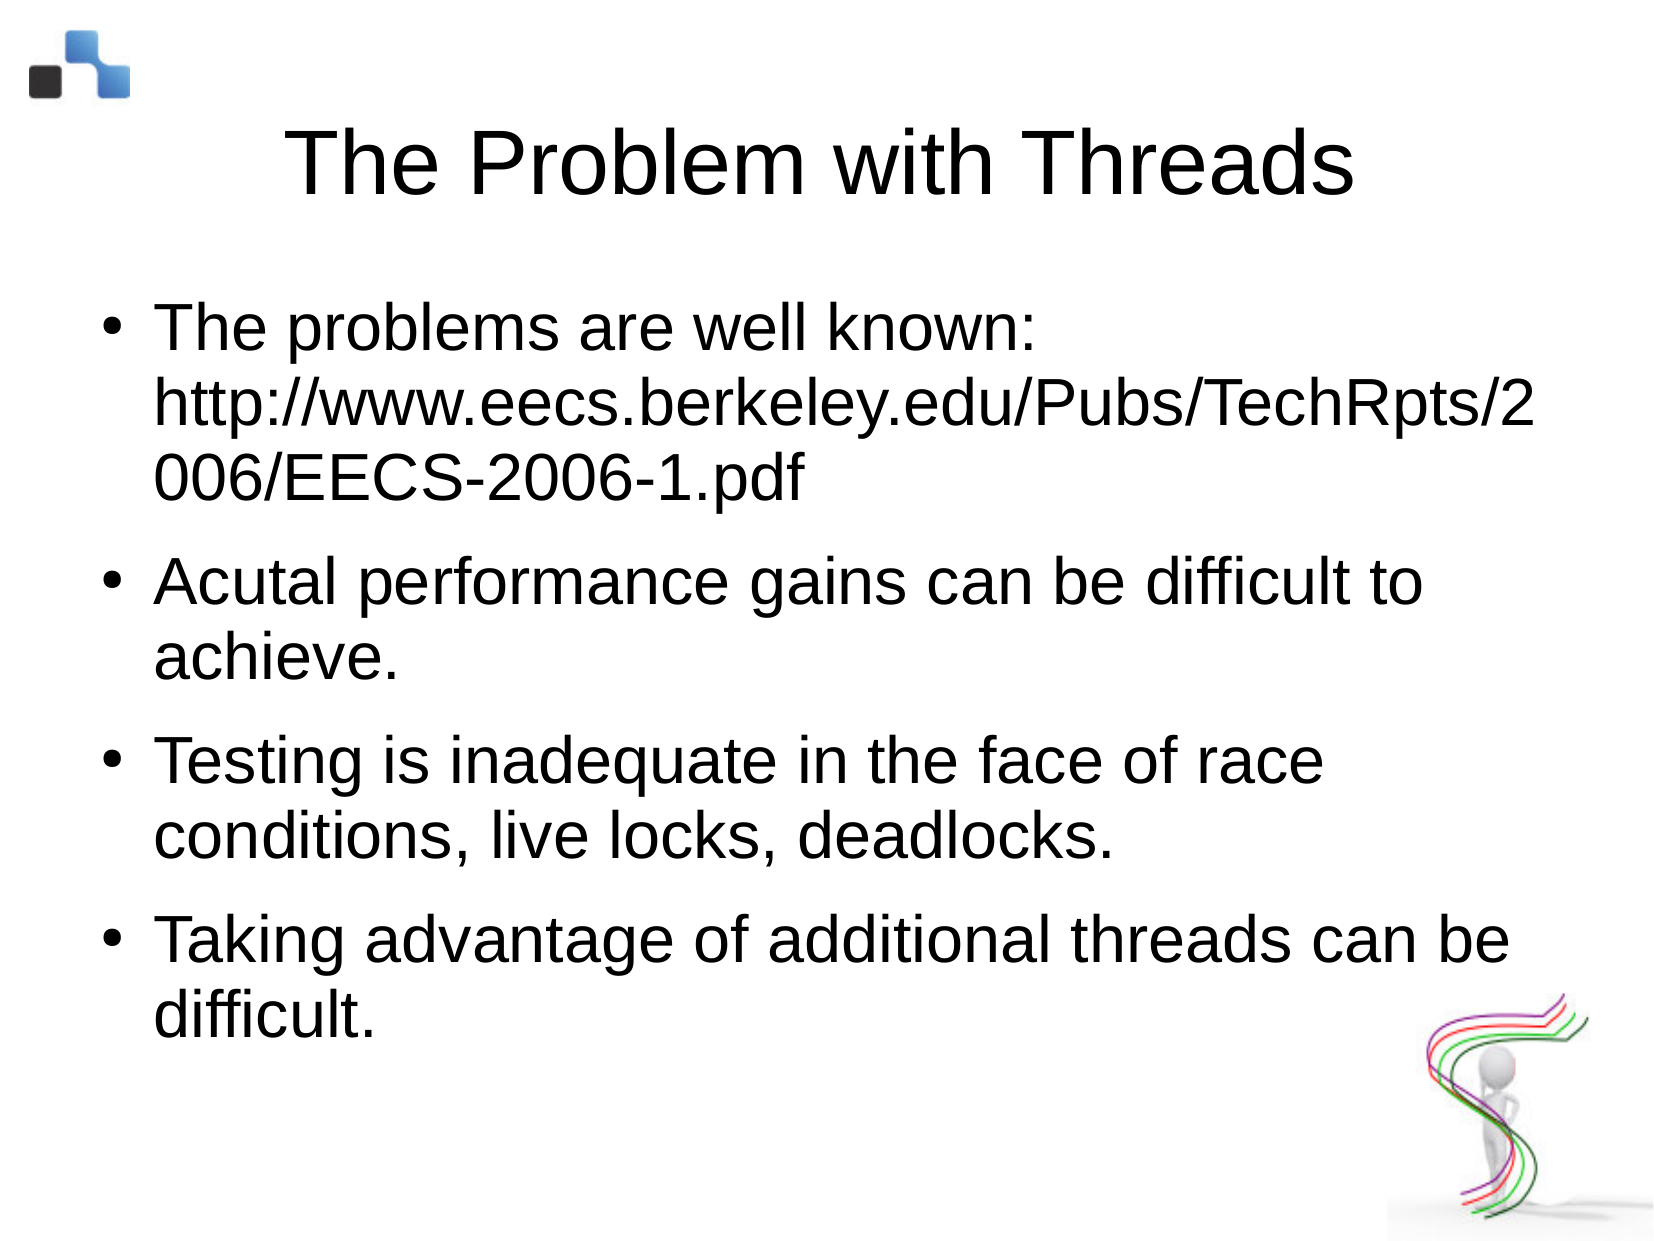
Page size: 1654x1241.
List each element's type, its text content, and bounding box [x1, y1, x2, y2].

picture [1387, 993, 1654, 1241]
title The Problem with Threads [76, 59, 1565, 267]
picture [29, 18, 130, 119]
list The problems are well known: http://www.eecs.berkeley.edu/Pubs/TechRpts/2006/EECS-2006-1.pdf Acutal performance gains can be difficult to achieve. Testing is inadequate in the face of race conditions, live locks, deadlocks. Taking advantage of additional threads can be difficult. [82, 290, 1571, 1109]
